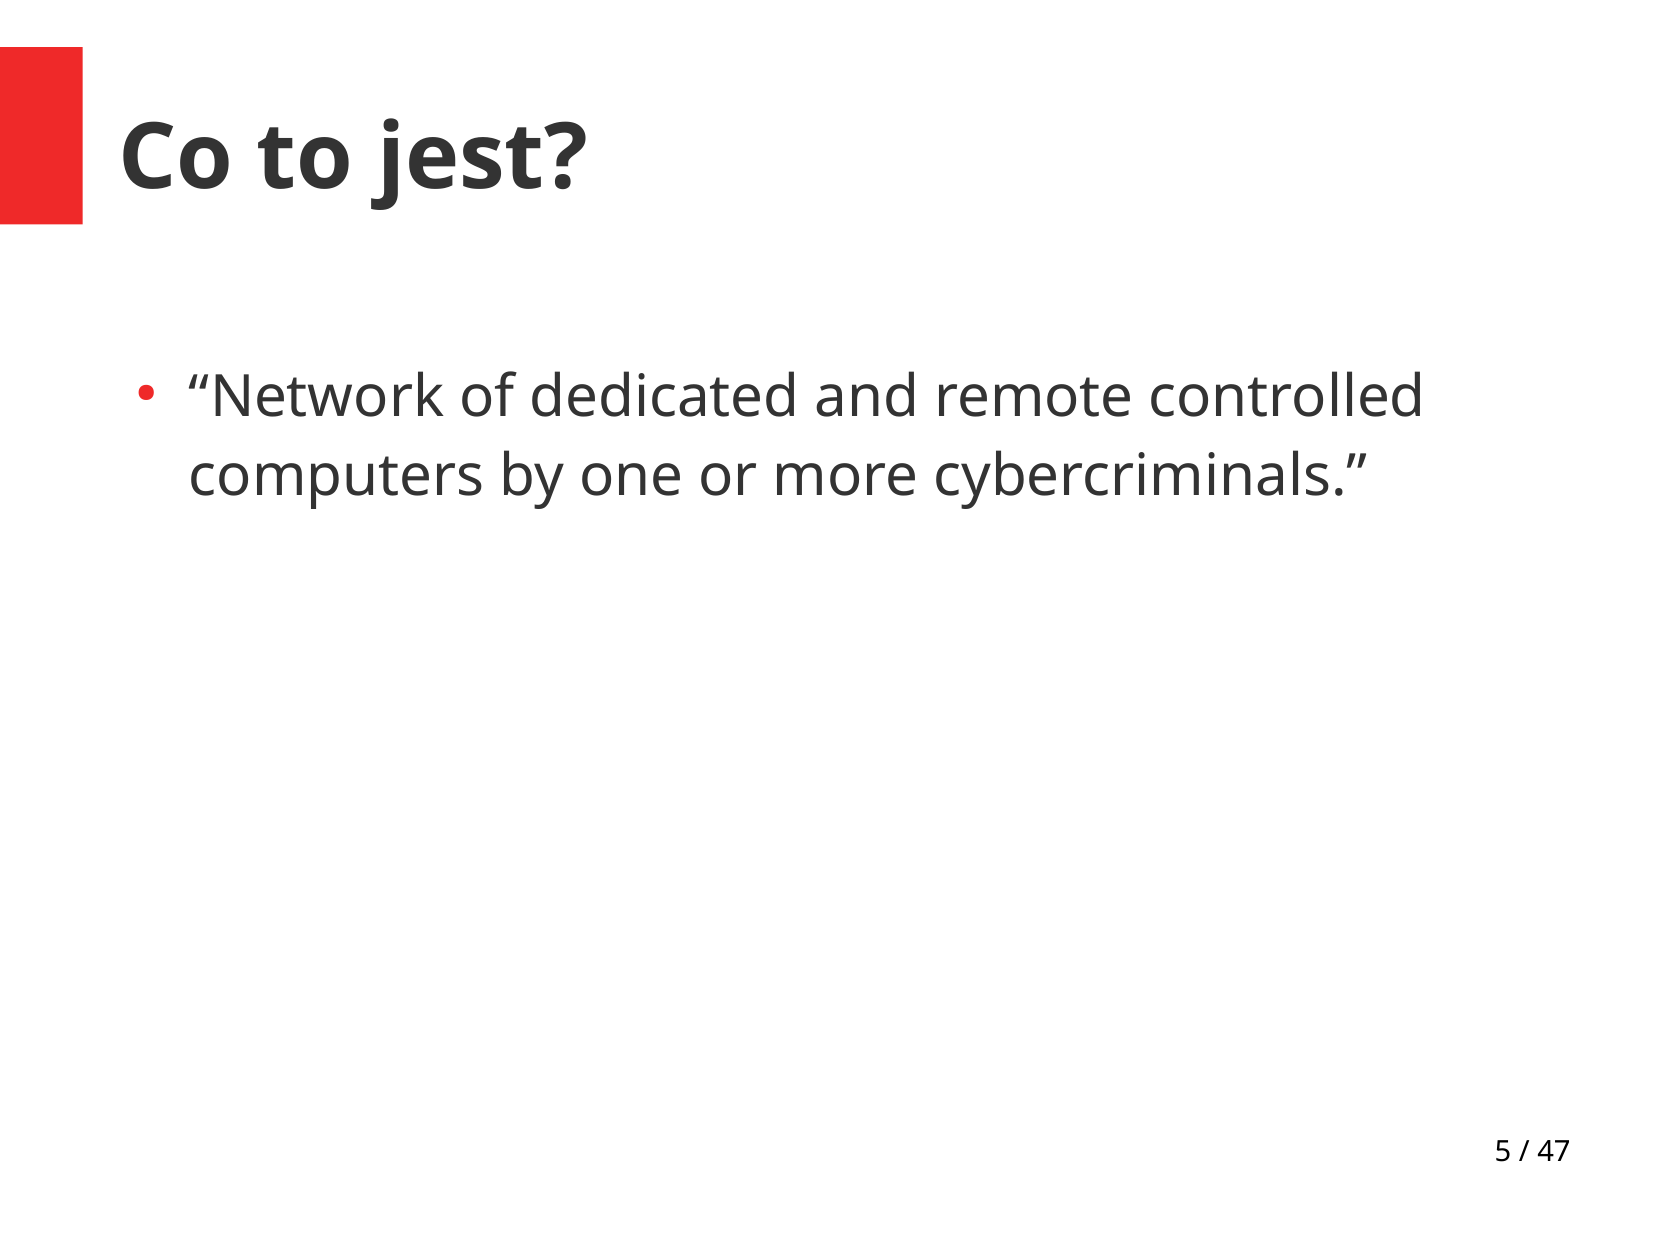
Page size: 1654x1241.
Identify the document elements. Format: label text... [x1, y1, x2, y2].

title Co to jest? [118, 49, 1571, 257]
list “Network of dedicated and remote controlled computers by one or more cybercriminals.” [118, 354, 1536, 1074]
